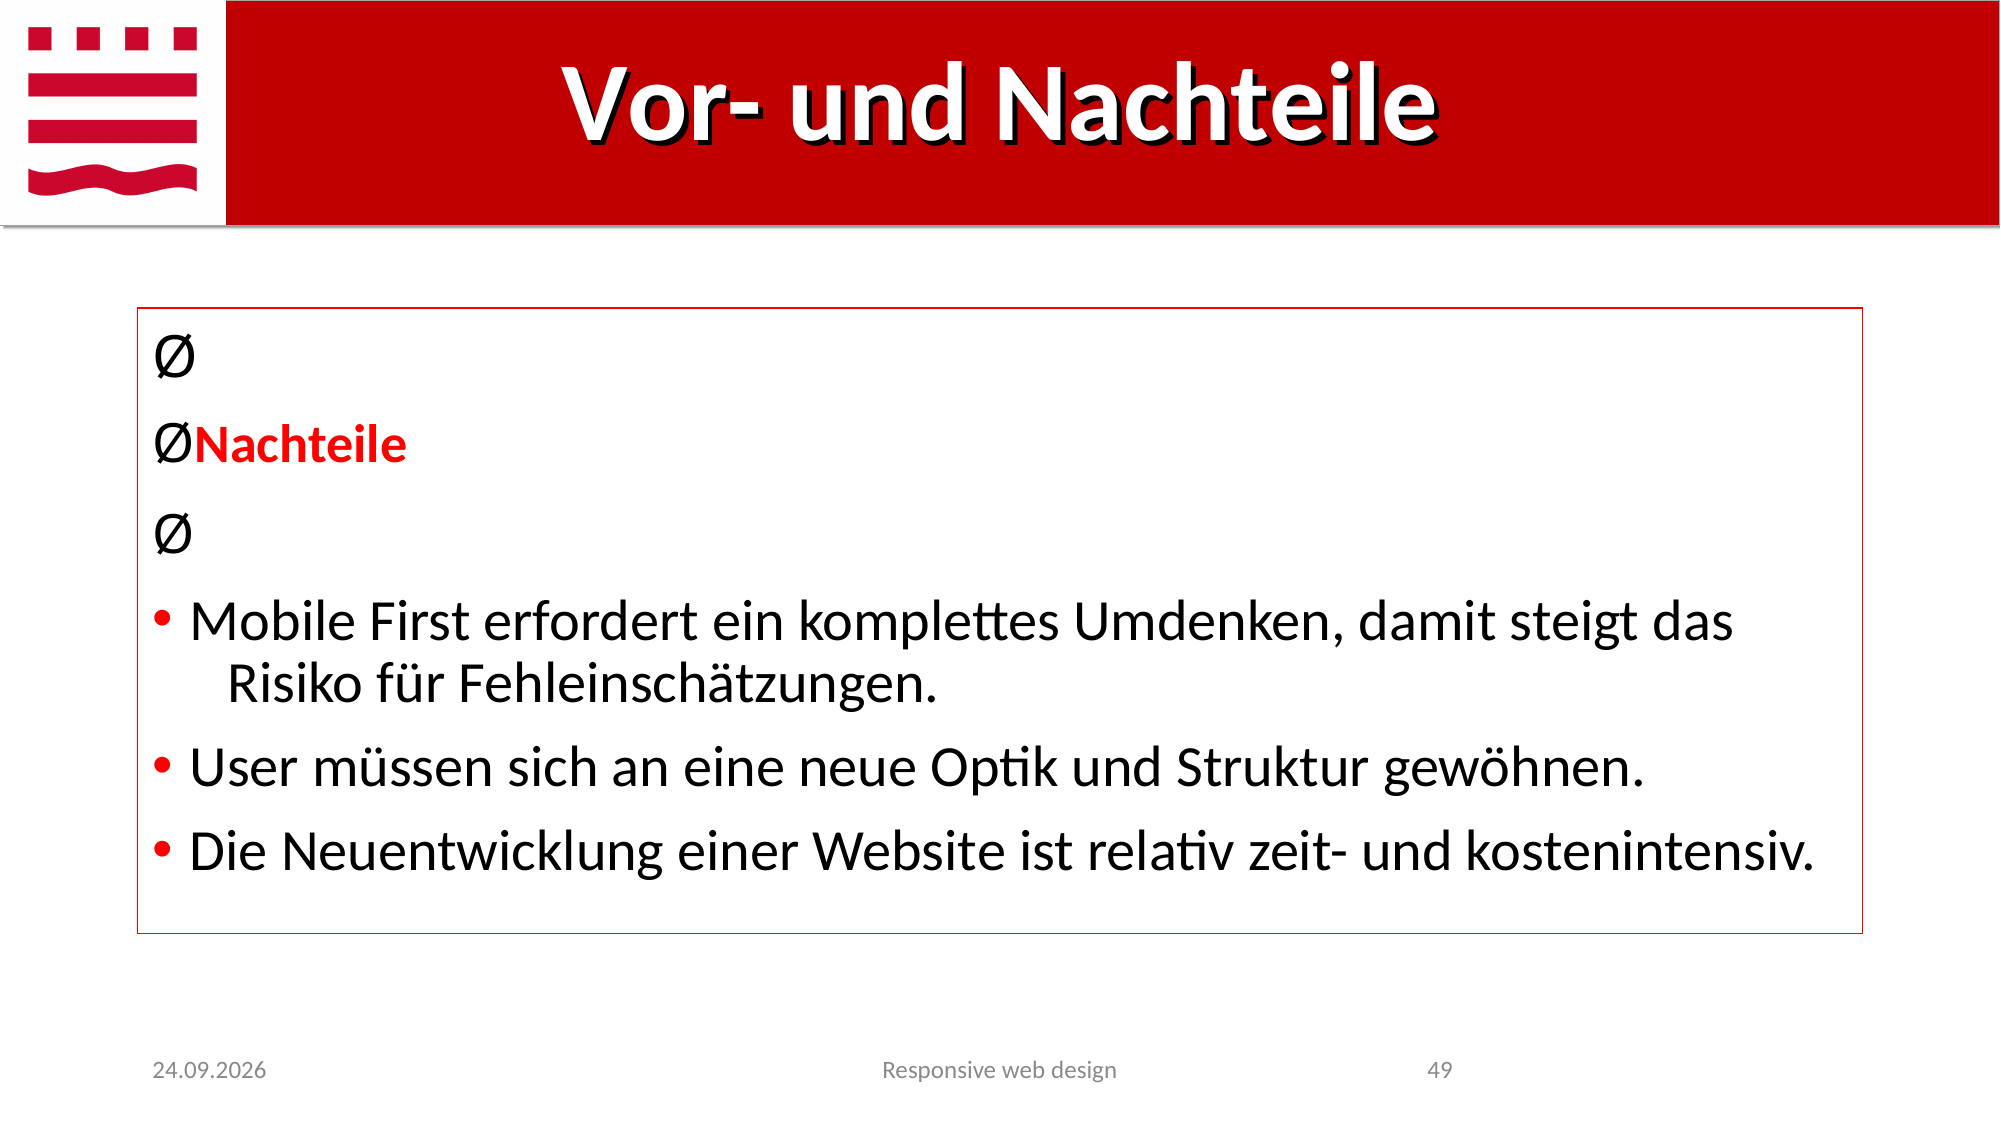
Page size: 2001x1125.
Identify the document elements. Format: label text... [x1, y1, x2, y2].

text_box Vor- und Nachteile [226, 0, 2000, 225]
text_box [1412, 1042, 1863, 1103]
text_box 2017/4/30 [137, 1042, 588, 1103]
list Nachteile Mobile First erfordert ein komplettes Umdenken, damit steigt das Risiko für Fehleinschätzungen. User müssen sich an eine neue Optik und Struktur gewöhnen. Die Neuentwicklung einer Website ist relativ zeit- und kostenintensiv. [137, 308, 1863, 934]
text_box Responsive web design [662, 1042, 1338, 1103]
picture [0, 0, 226, 225]
